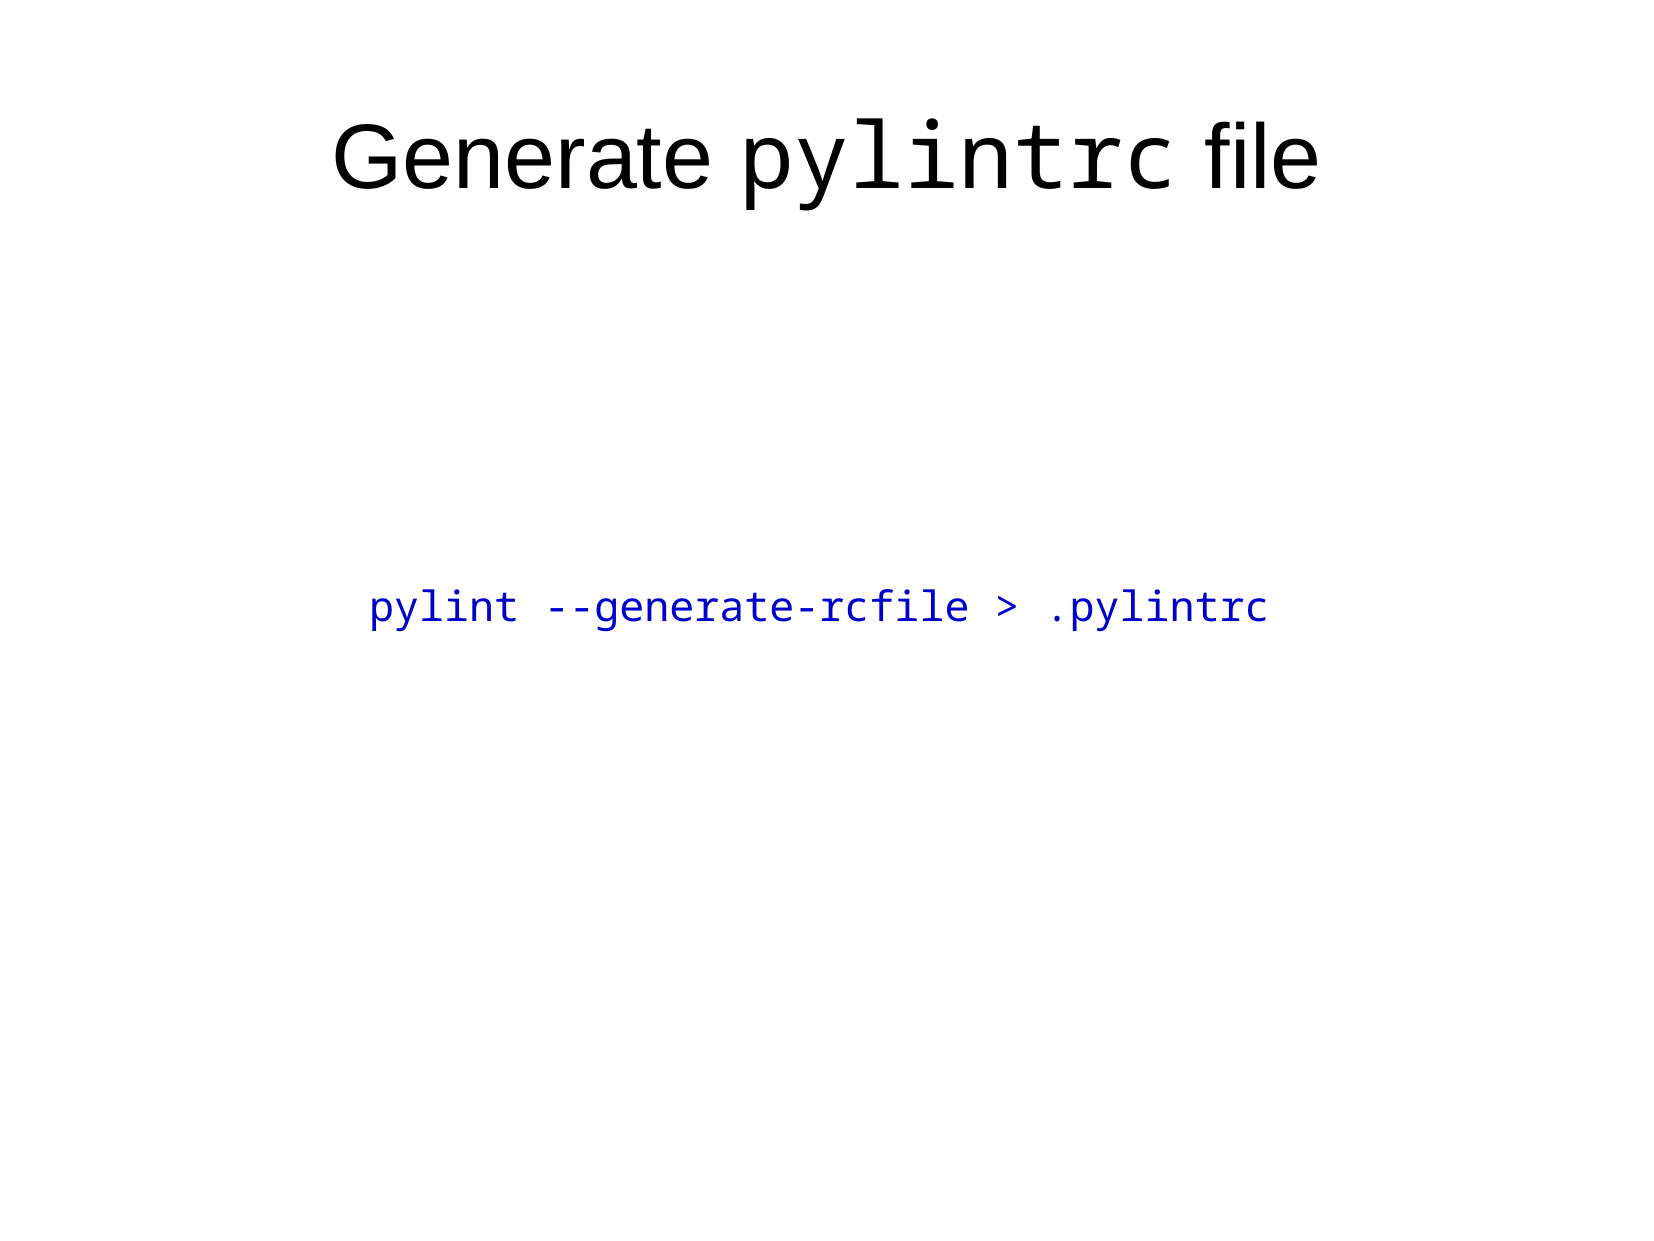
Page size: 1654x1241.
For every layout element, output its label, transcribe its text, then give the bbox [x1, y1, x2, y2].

title Generate pylintrc file [82, 49, 1571, 257]
text_box pylint --generate-rcfile > .pylintrc [354, 569, 1312, 633]
